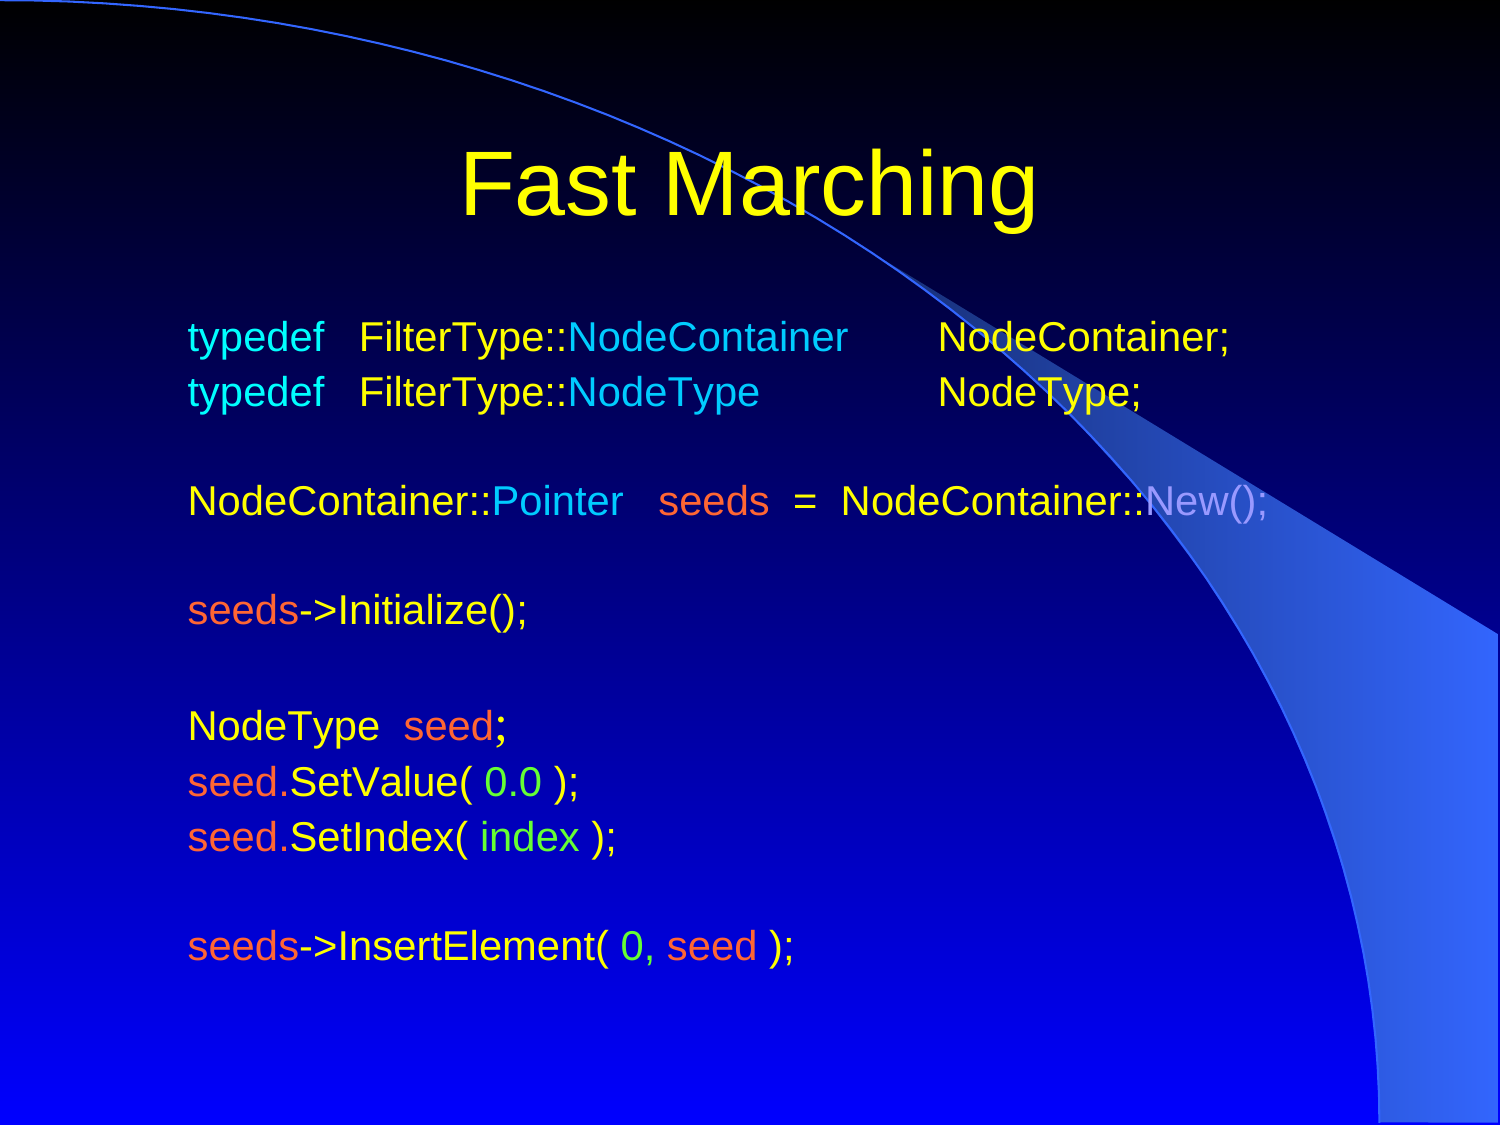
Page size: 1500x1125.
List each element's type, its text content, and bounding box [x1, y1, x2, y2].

text_box typedef FilterType::NodeContainer NodeContainer; typedef FilterType::NodeType NodeType; NodeContainer::Pointer seeds = NodeContainer::New(); seeds->Initialize(); NodeType seed; seed.SetValue( 0.0 ); seed.SetIndex( index ); seeds->InsertElement( 0, seed ); [187, 316, 1500, 970]
title Fast Marching [112, 72, 1388, 300]
